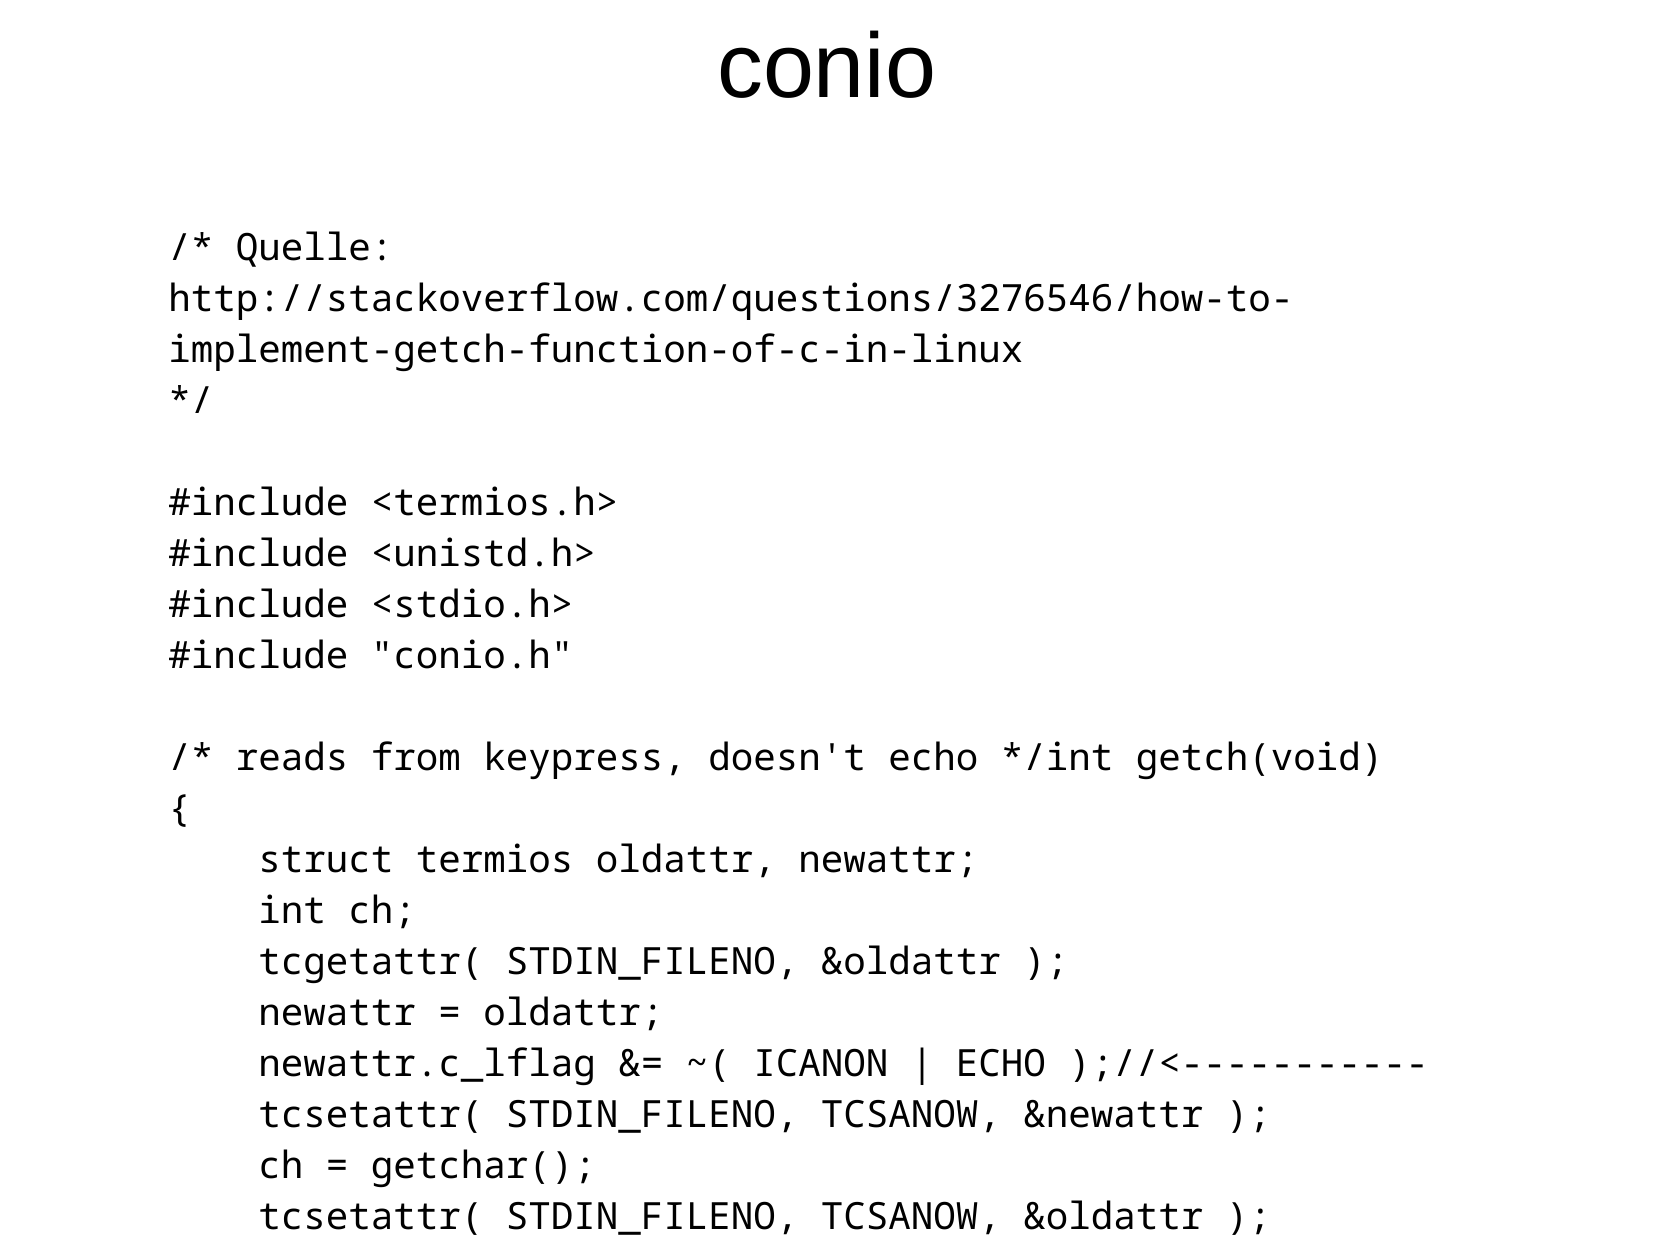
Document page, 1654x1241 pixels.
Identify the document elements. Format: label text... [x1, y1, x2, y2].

text_box /* Quelle: http://stackoverflow.com/questions/3276546/how-to-implement-getch-function-of-c-in-linux */ #include <termios.h> #include <unistd.h> #include <stdio.h> #include "conio.h" /* reads from keypress, doesn't echo */int getch(void) { struct termios oldattr, newattr; int ch; tcgetattr( STDIN_FILENO, &oldattr ); newattr = oldattr; newattr.c_lflag &= ~( ICANON | ECHO );//<----------- tcsetattr( STDIN_FILENO, TCSANOW, &newattr ); ch = getchar(); tcsetattr( STDIN_FILENO, TCSANOW, &oldattr ); return ch; } [153, 212, 1524, 1229]
title conio [82, 2, 1571, 130]
